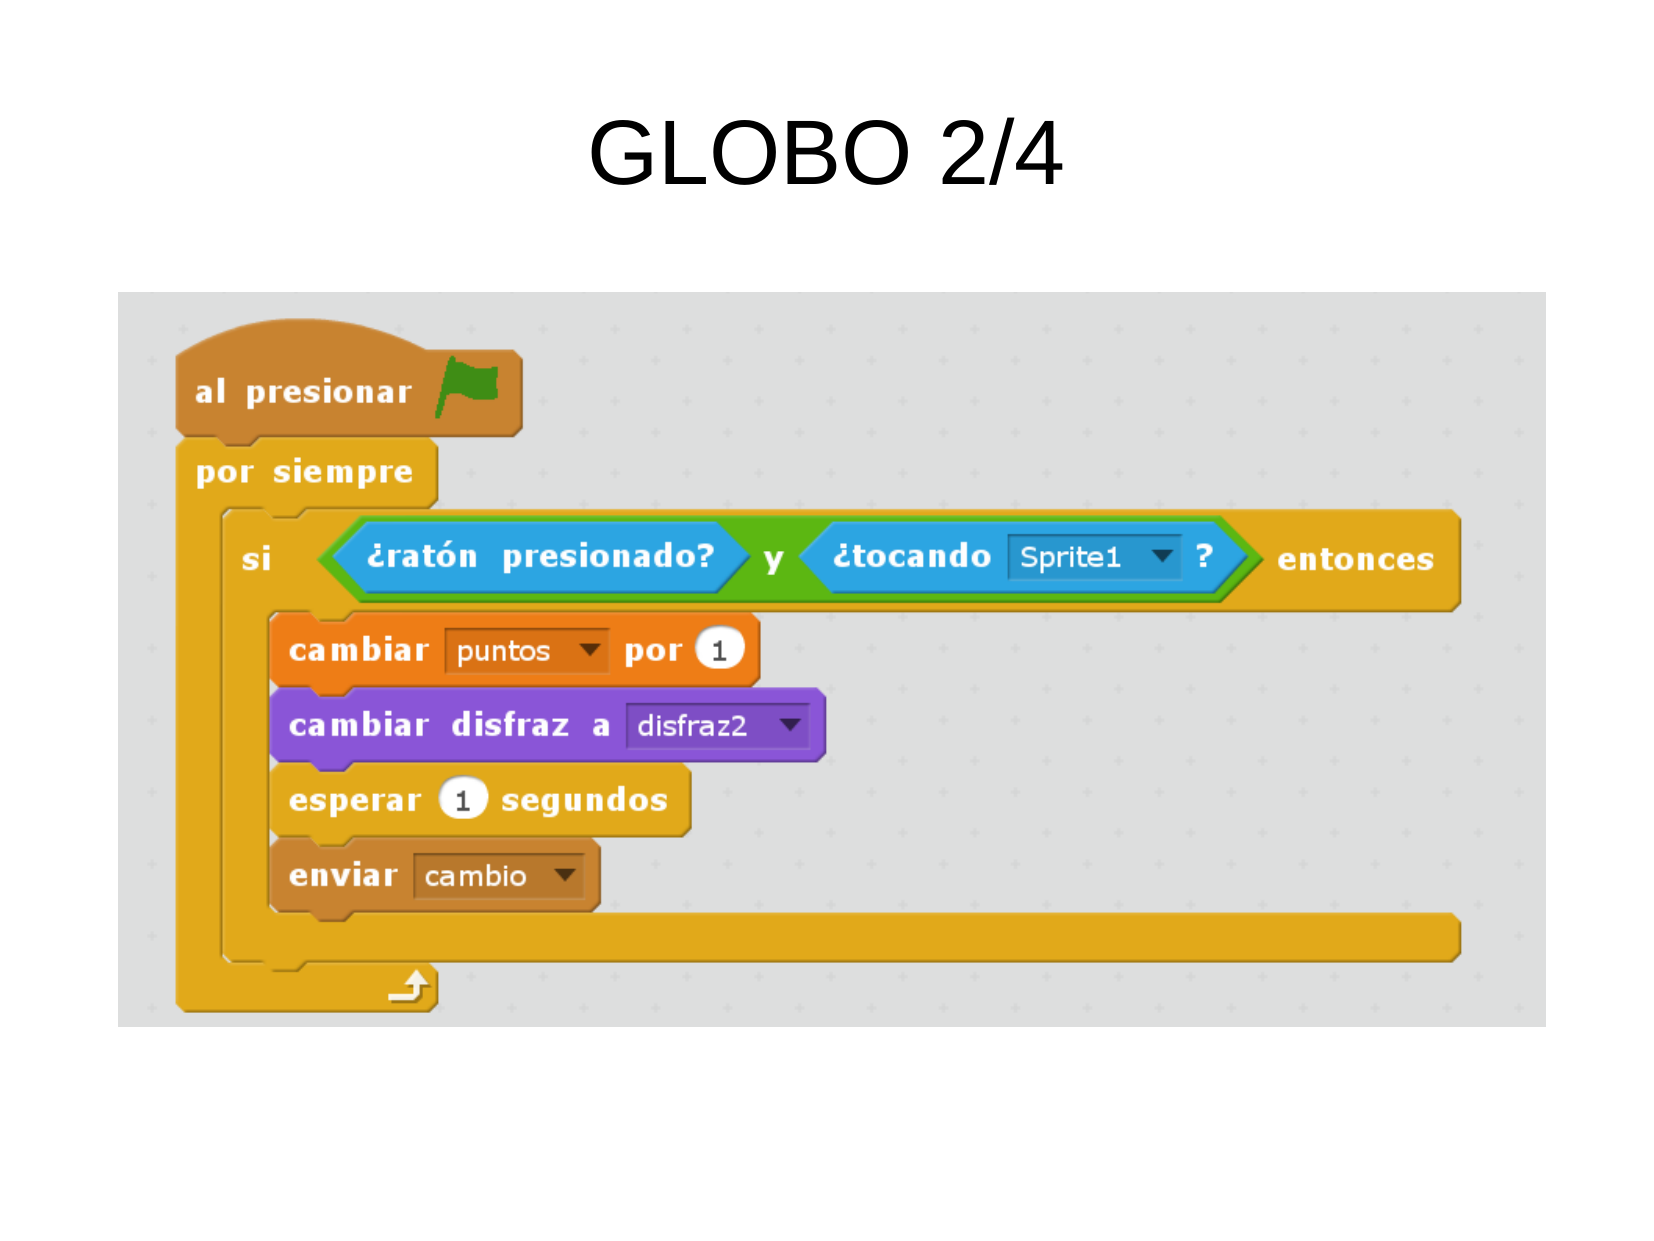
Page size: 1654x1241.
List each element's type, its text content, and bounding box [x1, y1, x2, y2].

picture [118, 292, 1546, 1027]
title GLOBO 2/4 [82, 49, 1571, 257]
